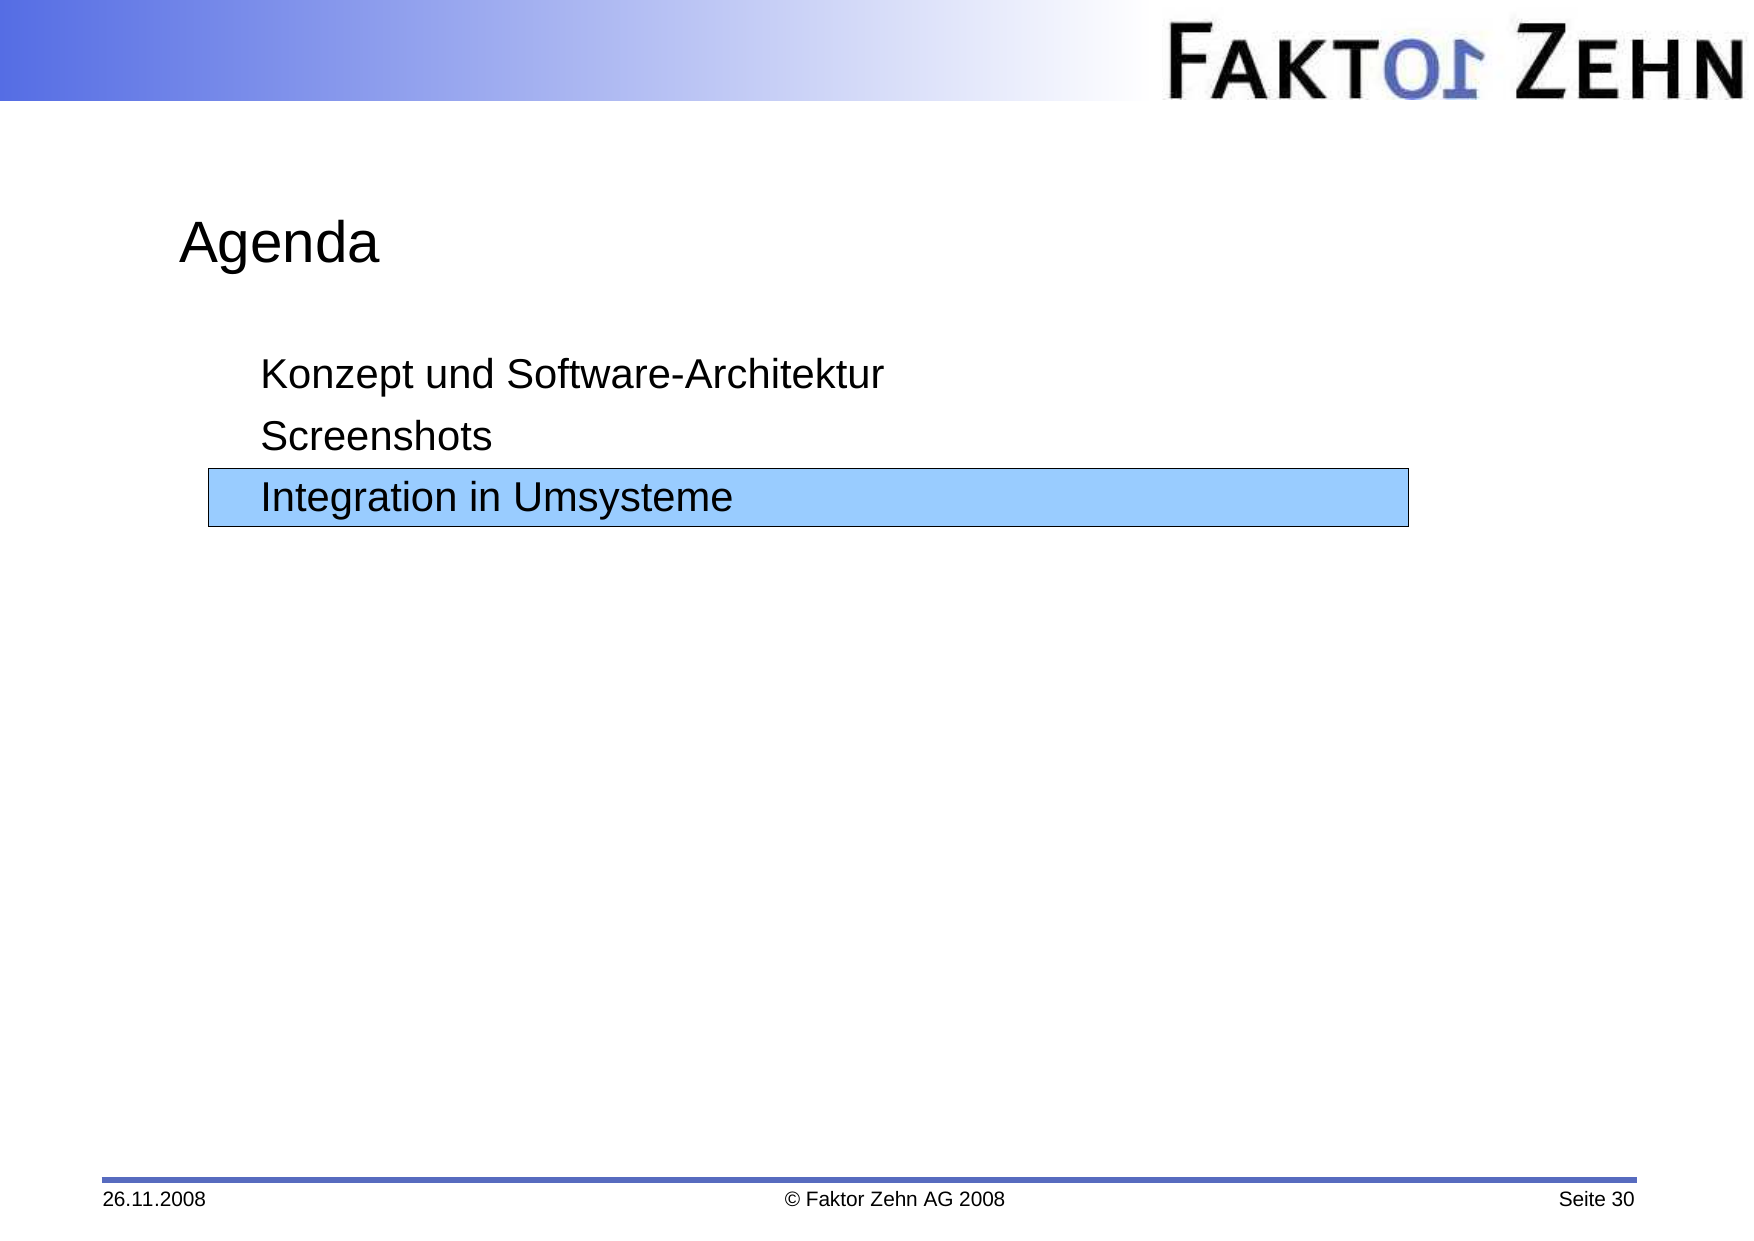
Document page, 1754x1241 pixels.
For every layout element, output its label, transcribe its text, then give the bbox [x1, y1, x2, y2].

title Agenda [179, 191, 1577, 294]
list Konzept und Software-Architektur Screenshots Integration in Umsysteme [242, 351, 1489, 1058]
picture [1162, 7, 1752, 100]
text_box [208, 468, 242, 527]
